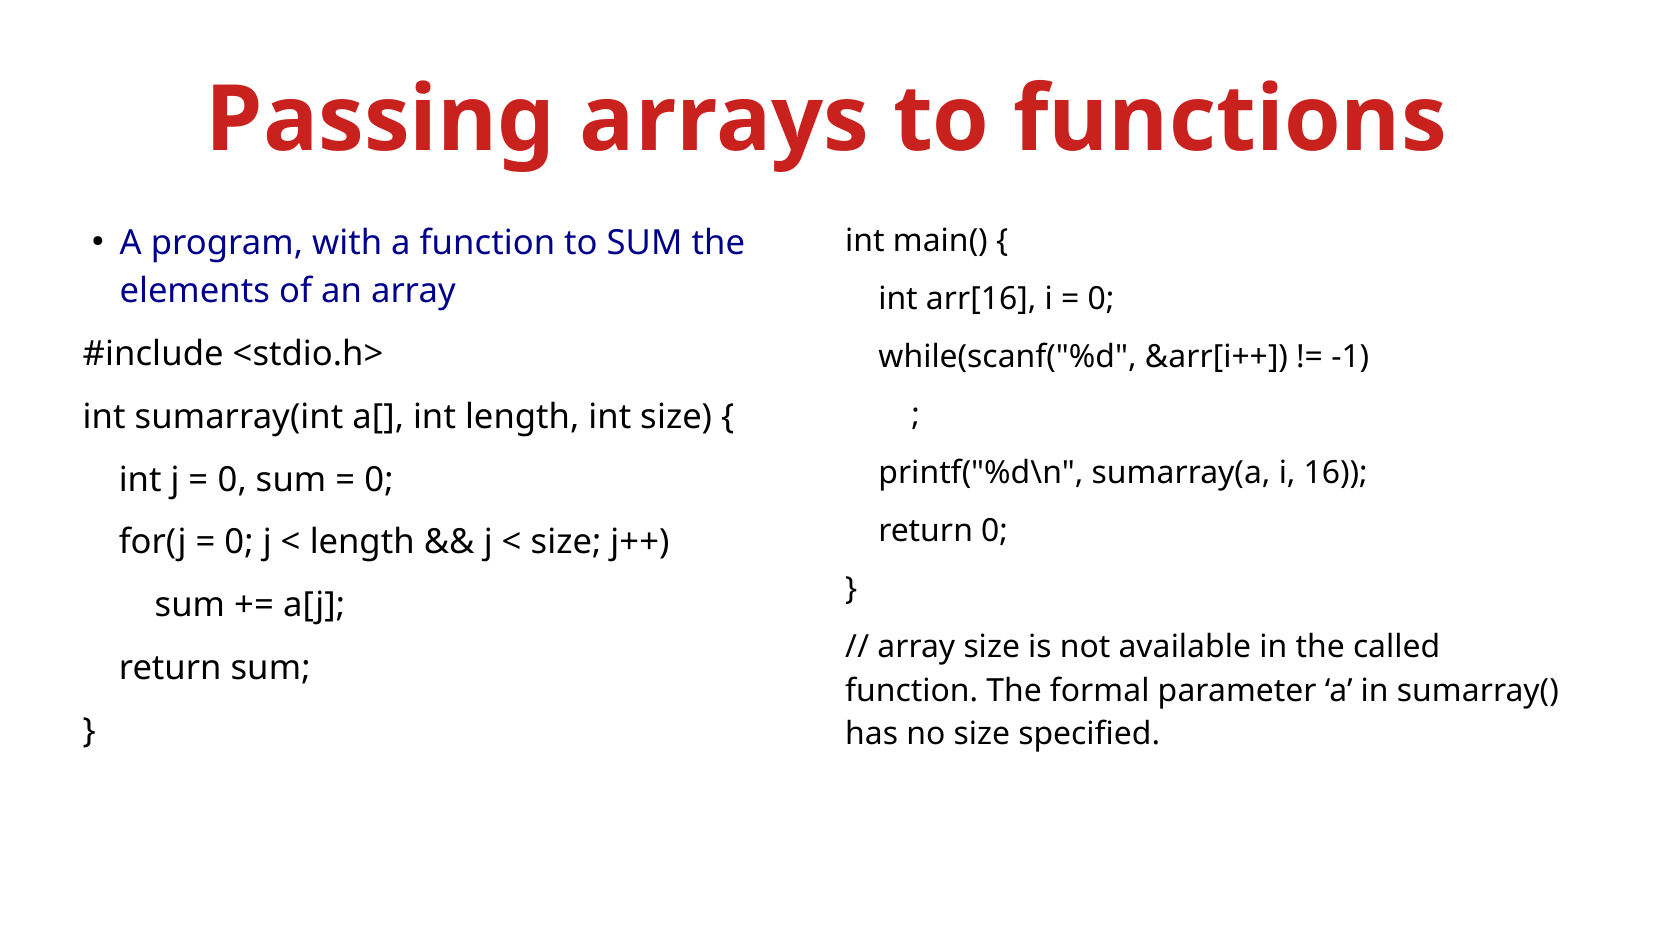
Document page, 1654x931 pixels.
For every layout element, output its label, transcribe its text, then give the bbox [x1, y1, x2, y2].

title Passing arrays to functions [82, 37, 1571, 193]
list int main() { int arr[16], i = 0; while(scanf("%d", &arr[i++]) != -1) ; printf("%d\n", sumarray(a, i, 16)); return 0; } // array size is not available in the called function. The formal parameter ‘a’ in sumarray() has no size specified. [845, 217, 1572, 758]
list A program, with a function to SUM the elements of an array #include <stdio.h> int sumarray(int a[], int length, int size) { int j = 0, sum = 0; for(j = 0; j < length && j < size; j++) sum += a[j]; return sum; } [82, 217, 809, 758]
